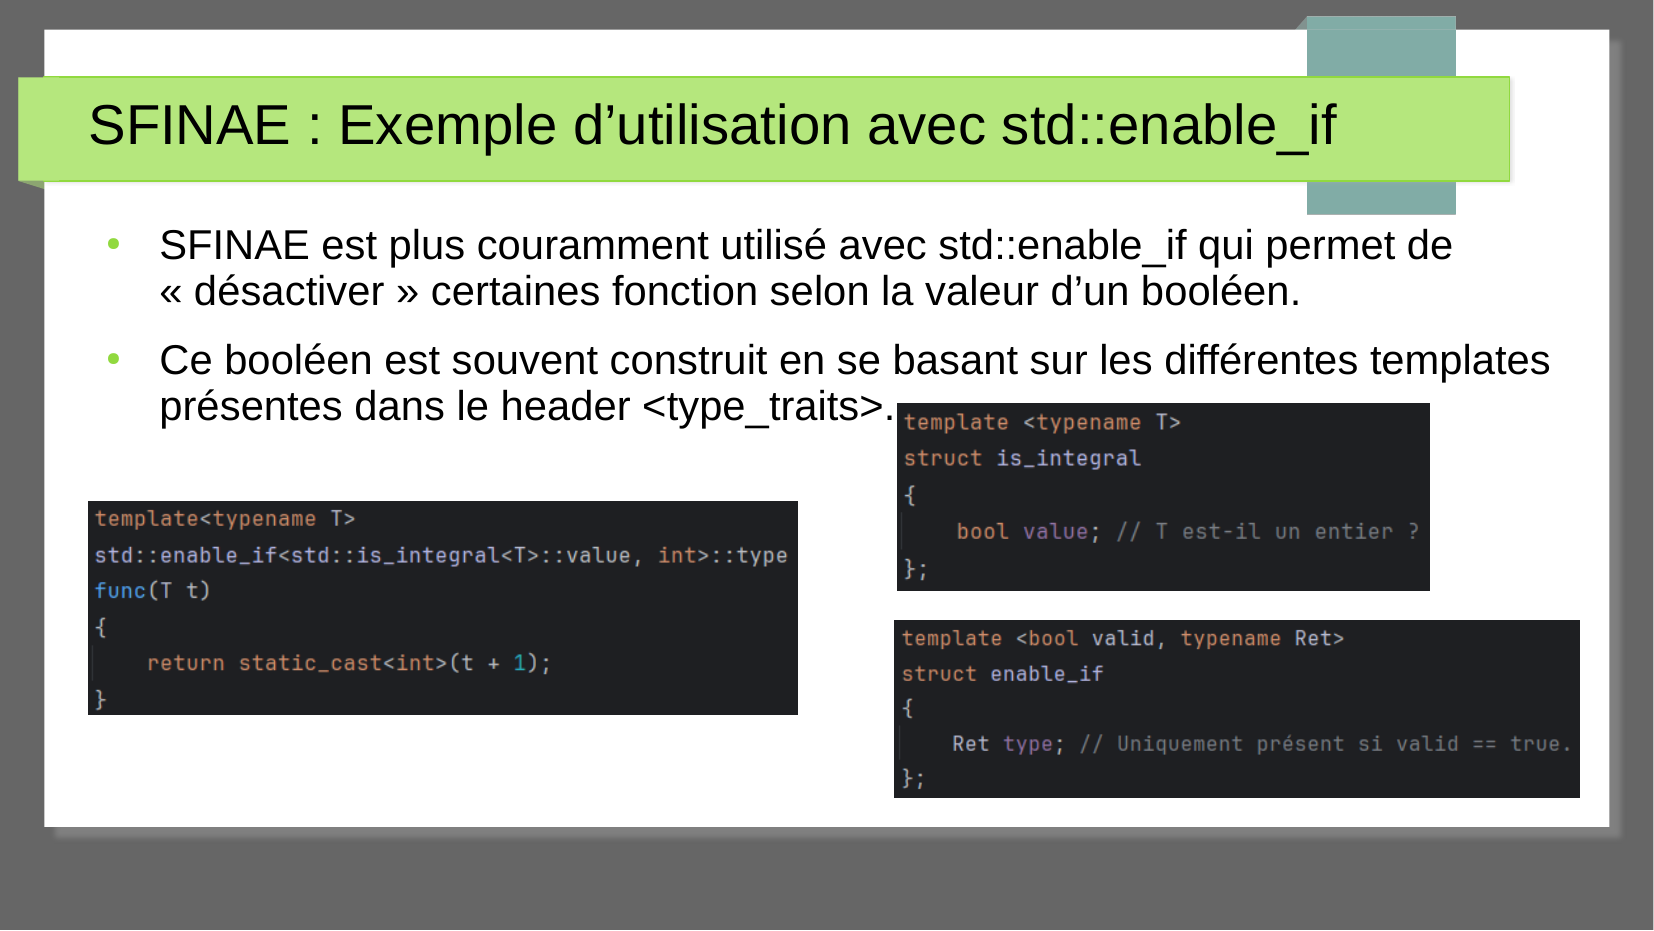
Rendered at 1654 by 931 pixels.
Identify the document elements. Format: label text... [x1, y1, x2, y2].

picture [88, 501, 798, 716]
list SFINAE est plus couramment utilisé avec std::enable_if qui permet de « désactiver » certaines fonction selon la valeur d’un booléen. Ce booléen est souvent construit en se basant sur les différentes templates présentes dans le header <type_traits>. [88, 221, 1565, 813]
picture [894, 620, 1580, 798]
title SFINAE : Exemple d’utilisation avec std::enable_if [88, 73, 1506, 178]
picture [897, 403, 1430, 591]
